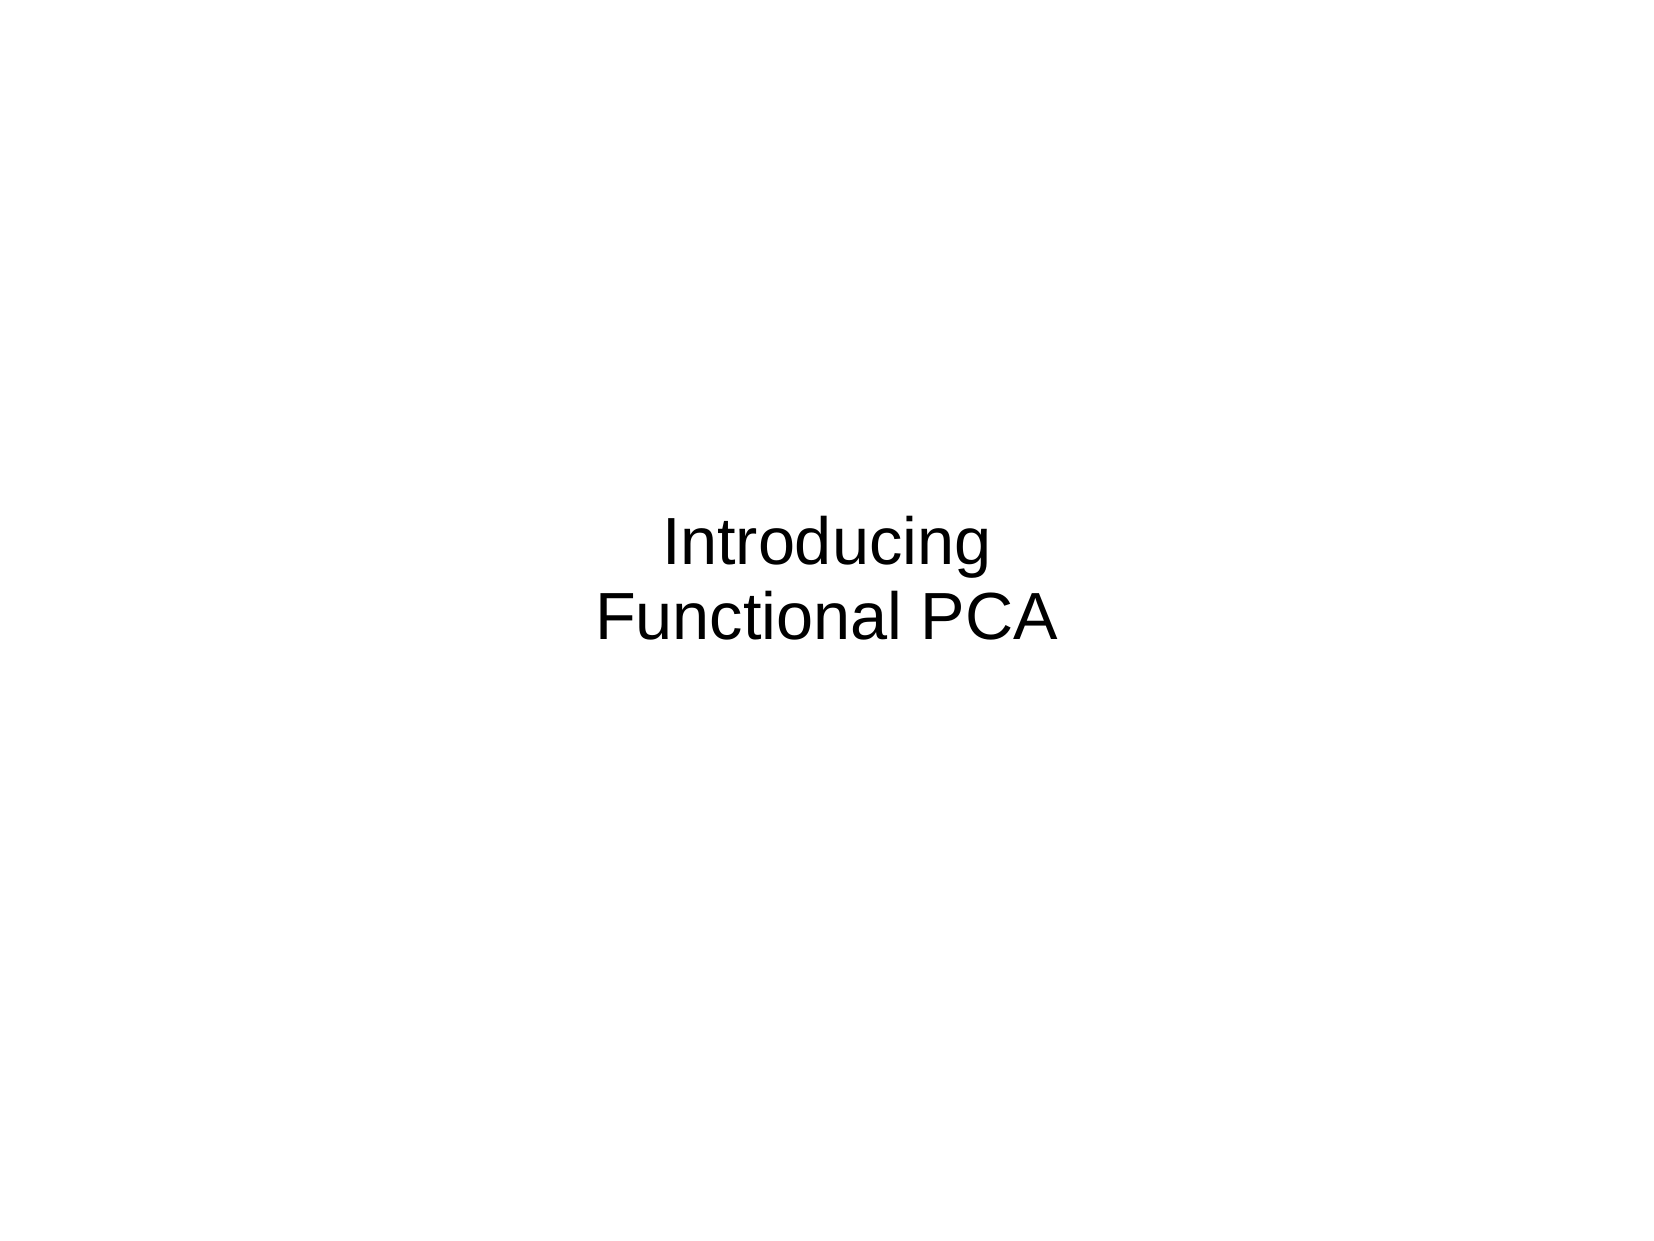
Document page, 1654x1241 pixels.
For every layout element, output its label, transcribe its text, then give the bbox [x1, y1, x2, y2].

subtitle Introducing Functional PCA [82, 49, 1571, 1109]
